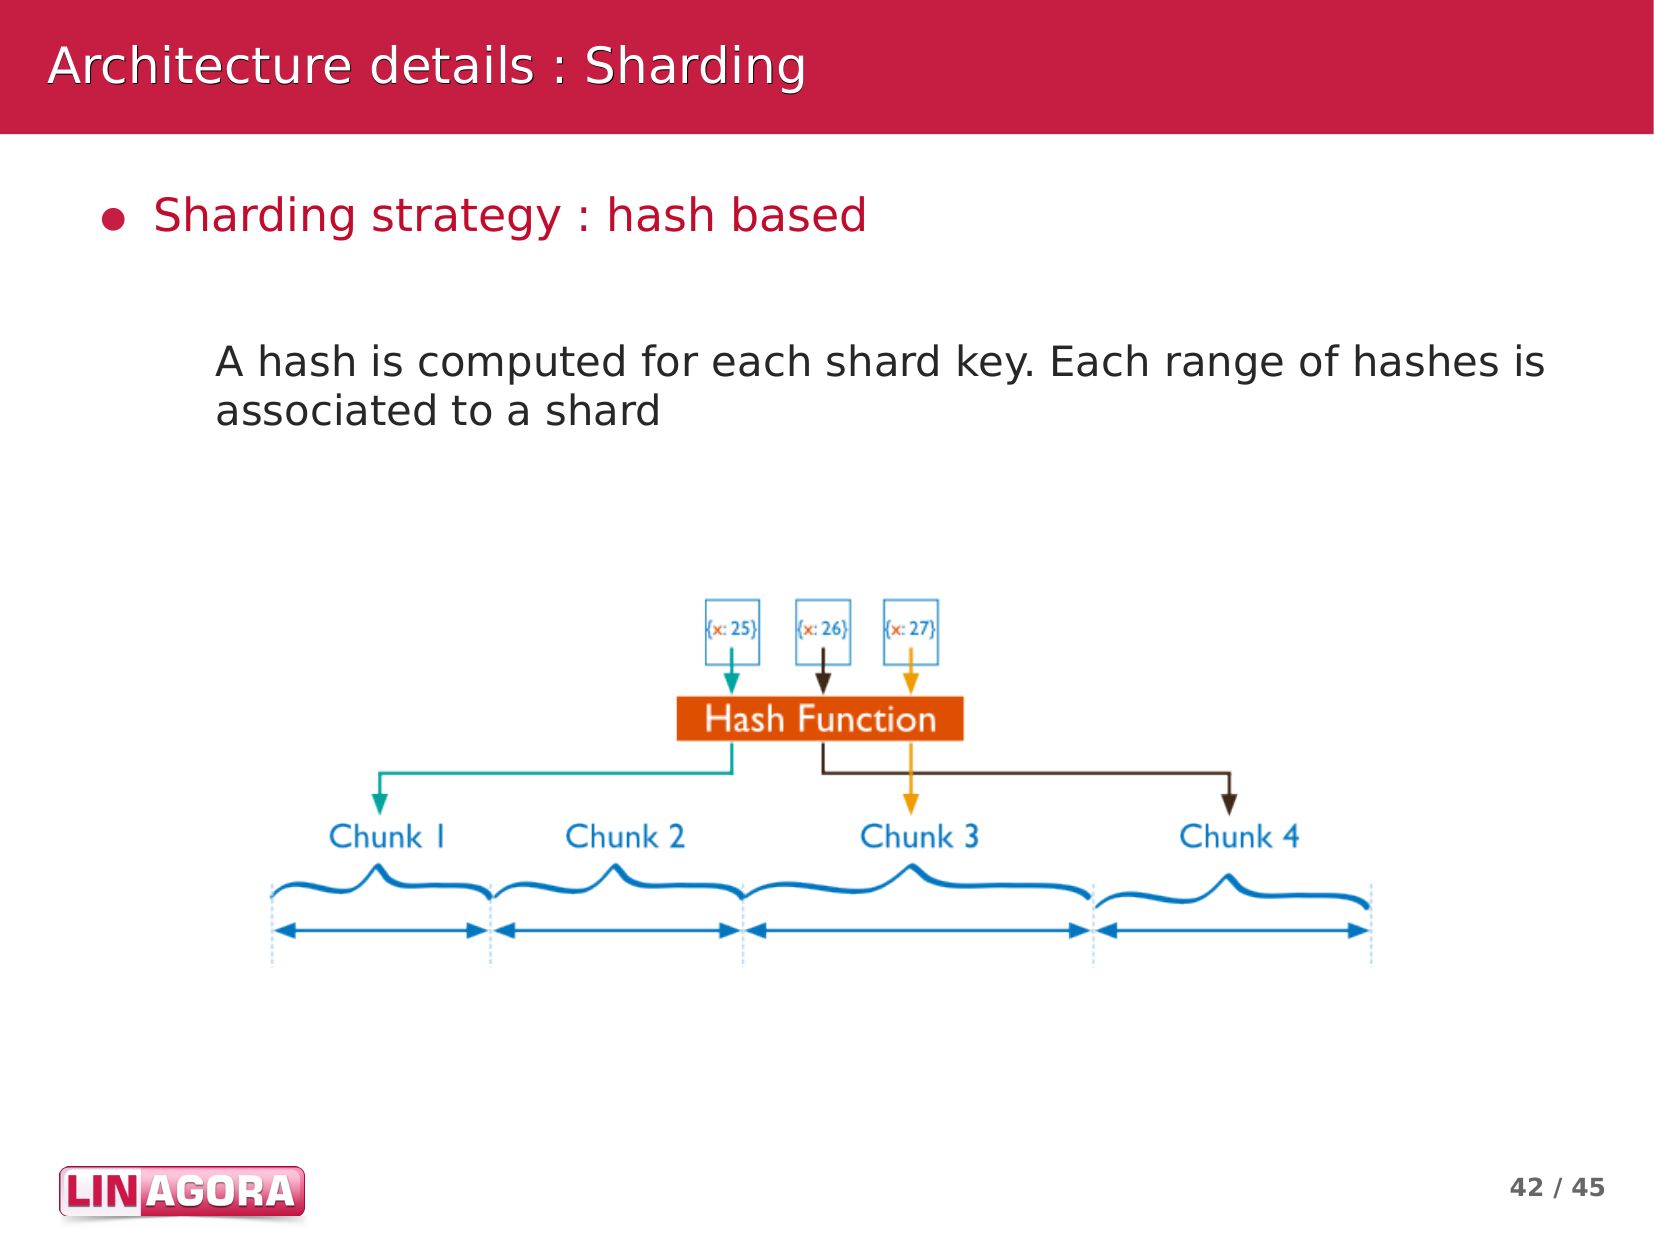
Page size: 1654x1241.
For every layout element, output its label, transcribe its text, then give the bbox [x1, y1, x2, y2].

picture [59, 1166, 308, 1229]
title Architecture details : Sharding [47, 7, 1624, 126]
list Sharding strategy : hash based A hash is computed for each shard key. Each range of hashes is associated to a shard [82, 188, 1571, 934]
picture [238, 575, 1406, 993]
